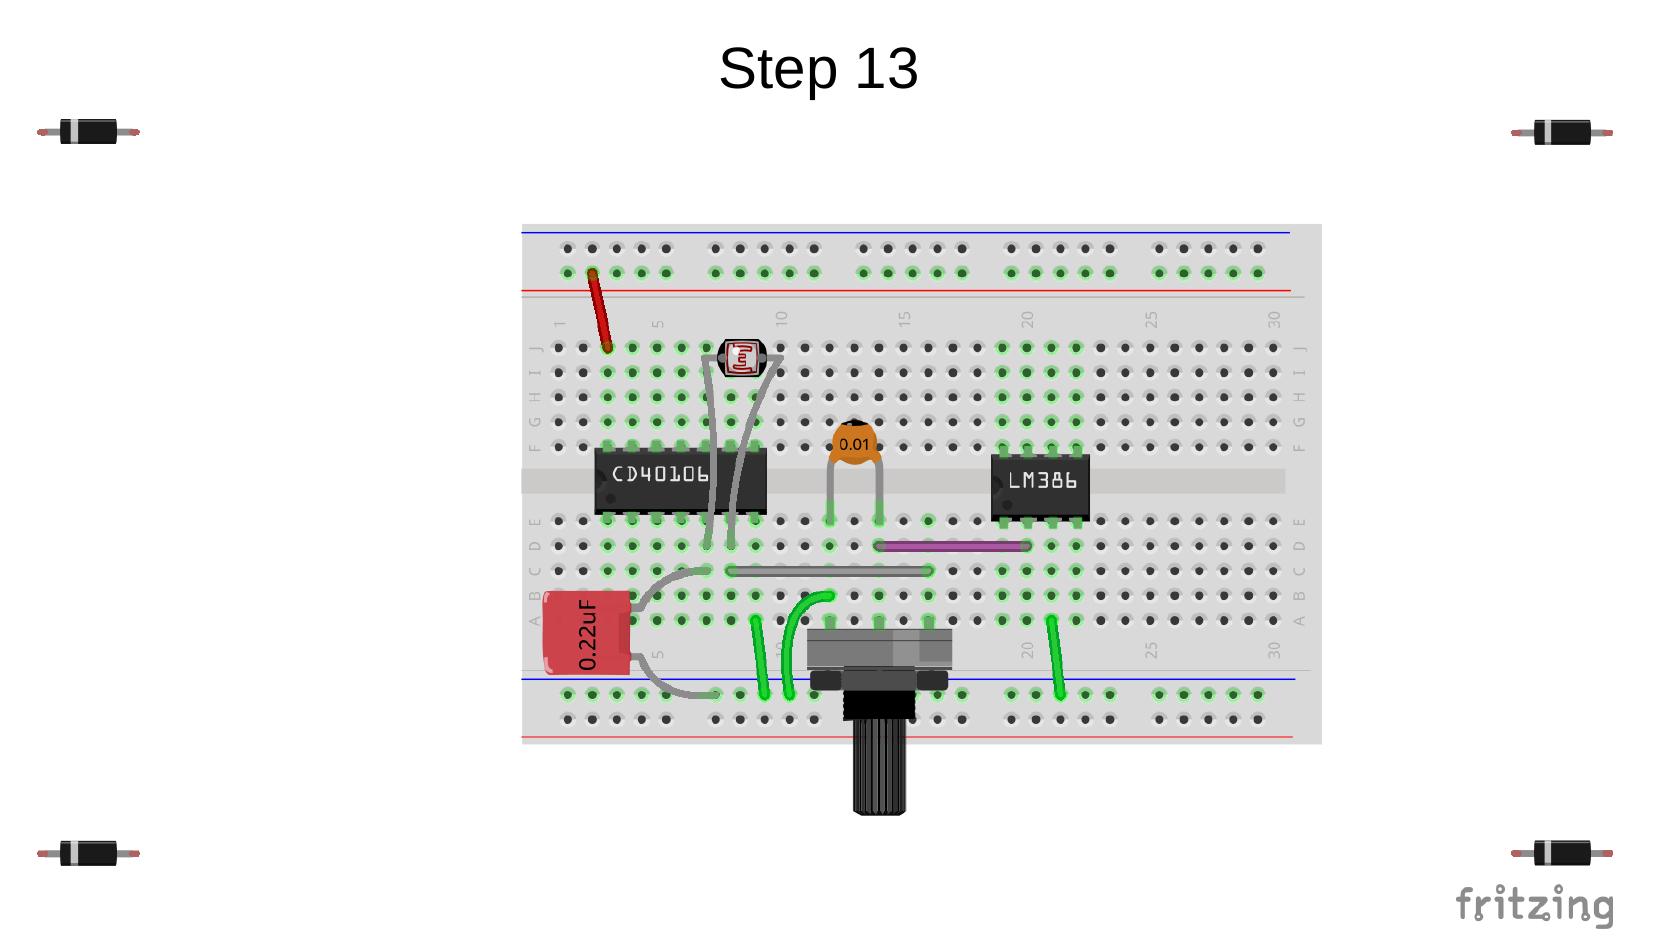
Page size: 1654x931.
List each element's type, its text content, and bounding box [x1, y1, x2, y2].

title Step 13 [79, 31, 1561, 104]
picture [37, 119, 1613, 929]
